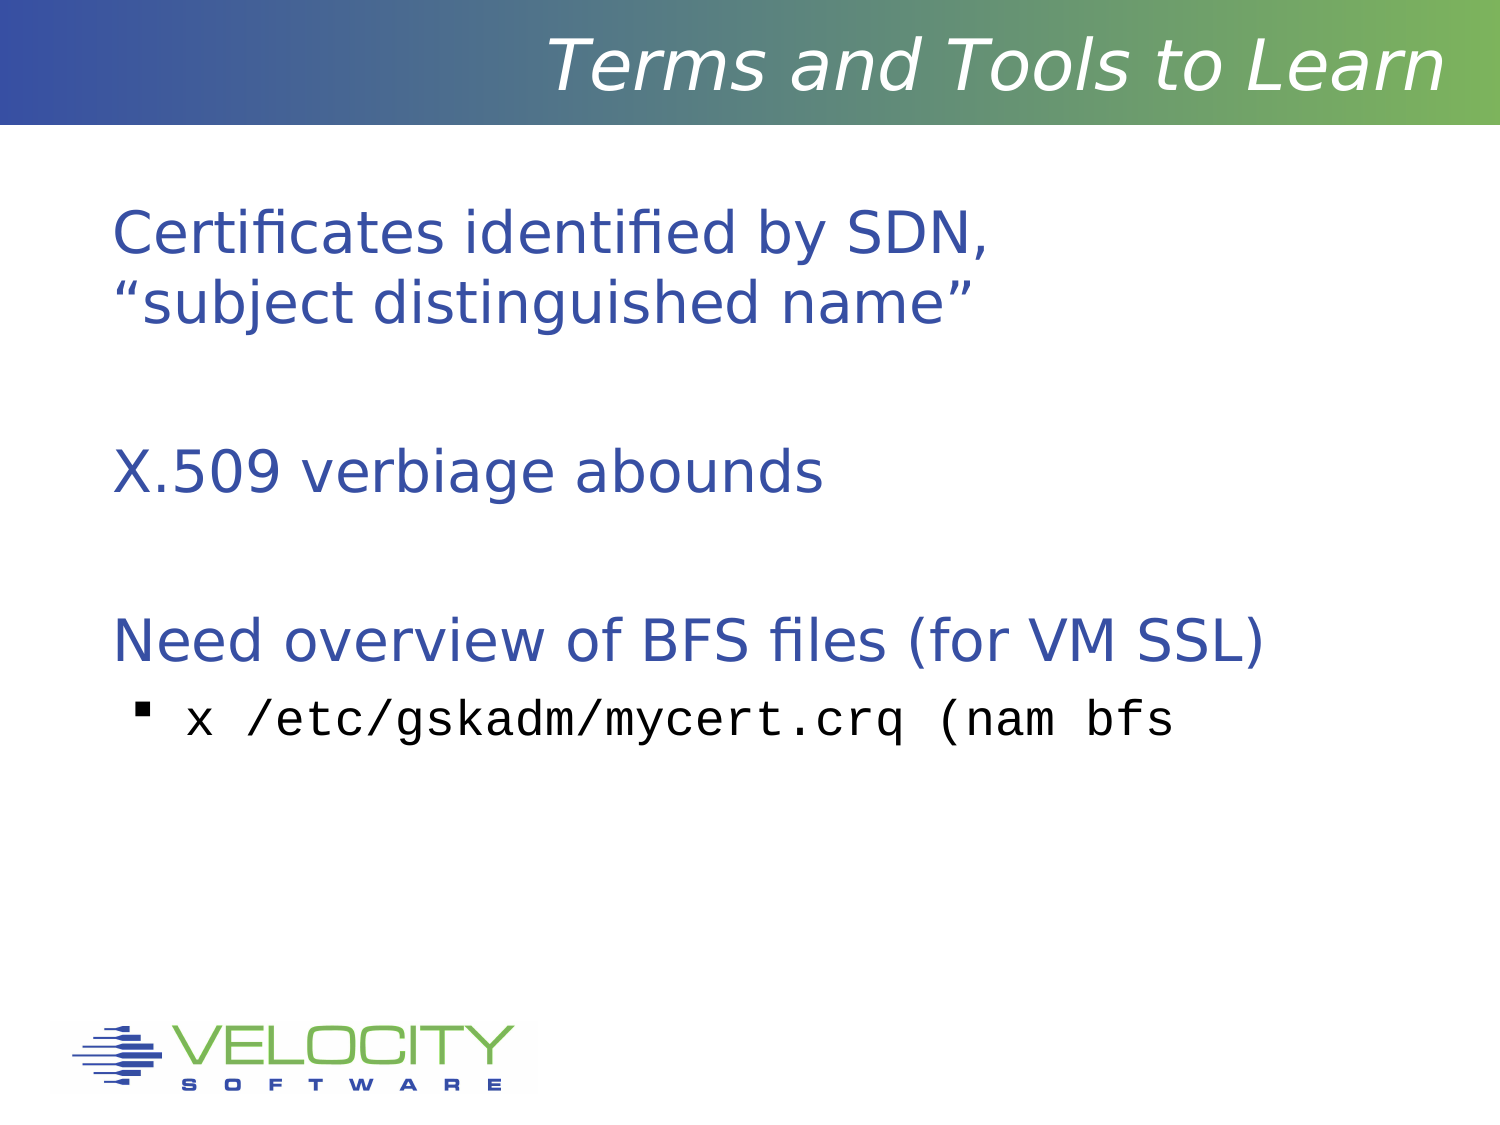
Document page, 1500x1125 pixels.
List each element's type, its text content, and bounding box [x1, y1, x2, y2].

list Certificates identified by SDN, “subject distinguished name” X.509 verbiage abounds Need overview of BFS files (for VM SSL) x /etc/gskadm/mycert.crq (nam bfs [70, 187, 1438, 988]
picture [50, 1021, 538, 1094]
title Terms and Tools to Learn [62, 12, 1463, 113]
